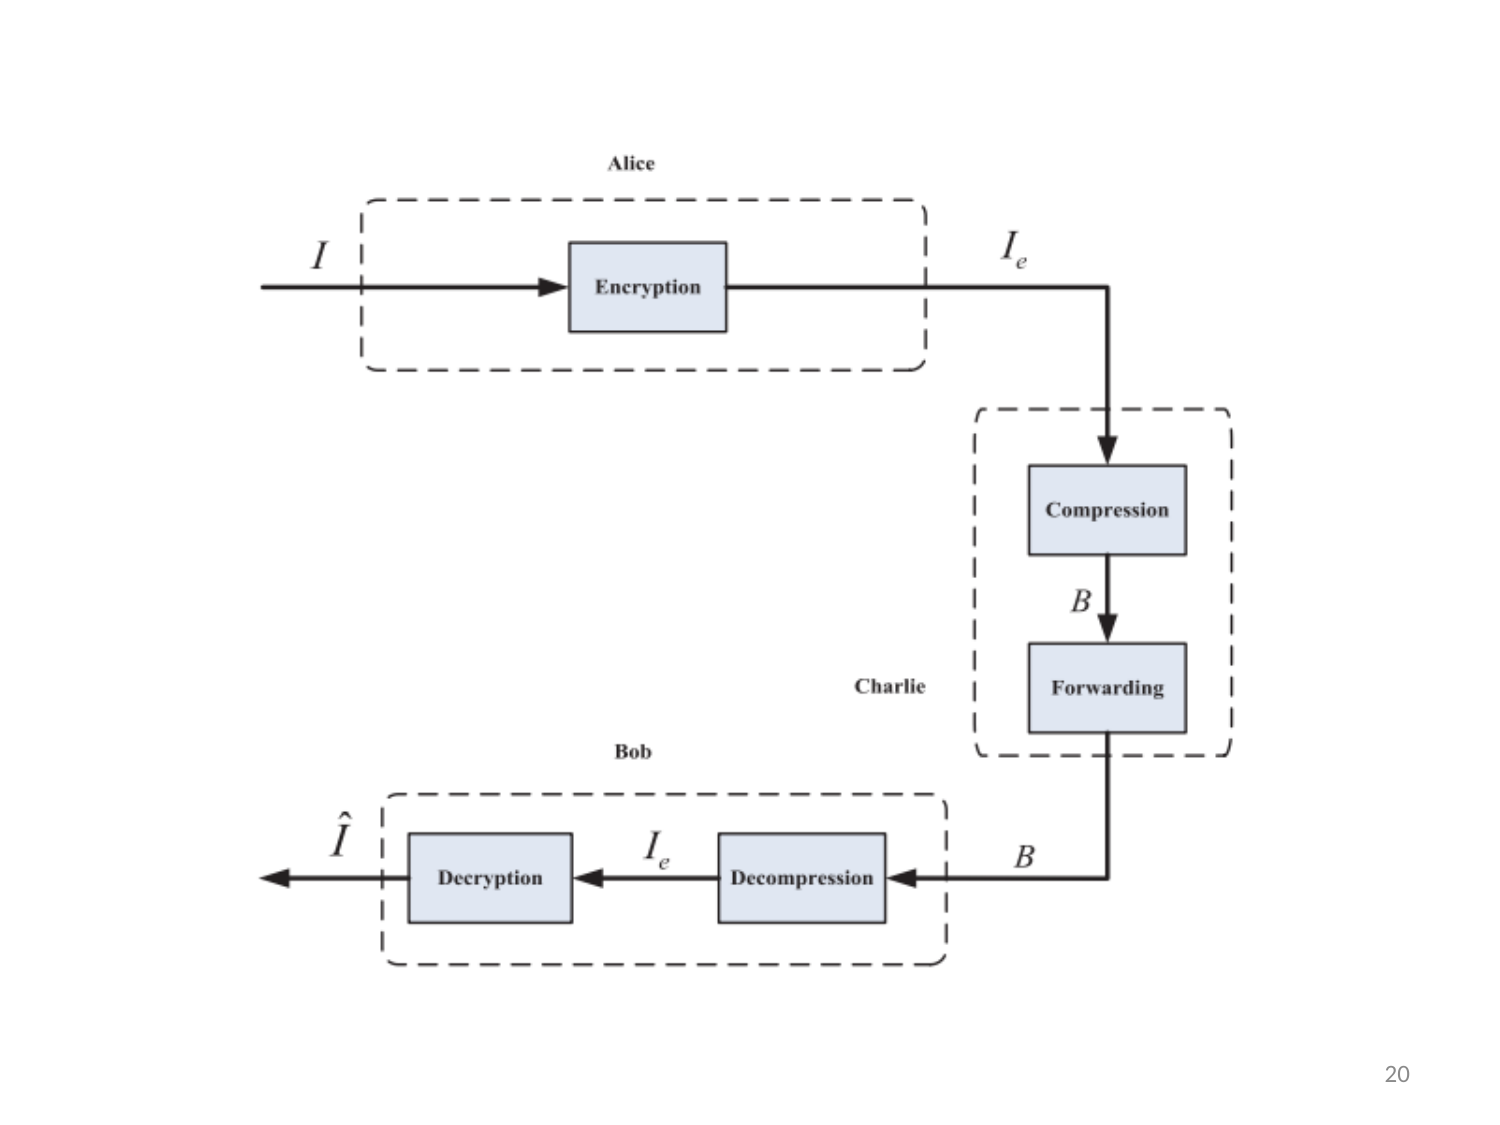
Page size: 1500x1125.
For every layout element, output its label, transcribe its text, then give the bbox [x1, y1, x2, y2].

picture [222, 140, 1289, 988]
slide_number <número> [1074, 1042, 1425, 1103]
